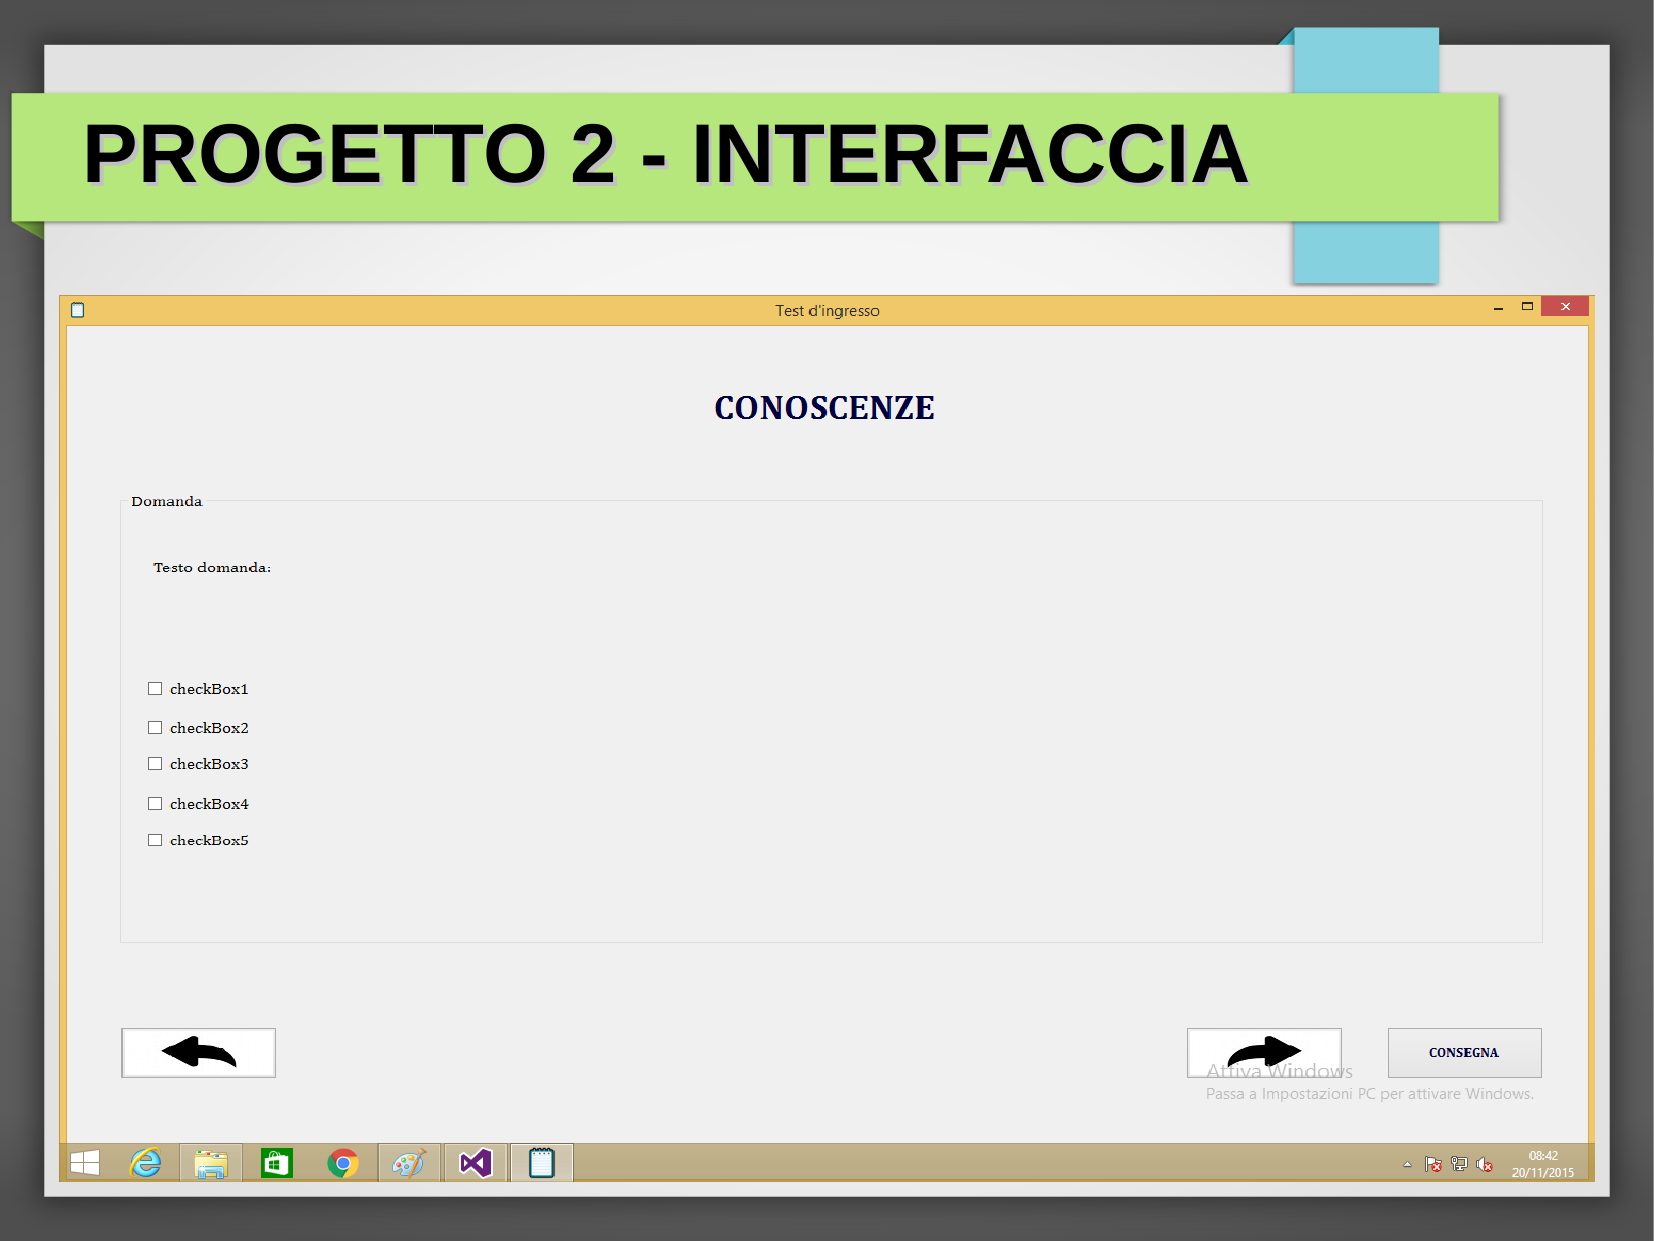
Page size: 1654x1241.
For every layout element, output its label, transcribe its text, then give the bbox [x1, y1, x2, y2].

title PROGETTO 2 - INTERFACCIA [82, 94, 1264, 213]
picture [0, 0, 1654, 1241]
